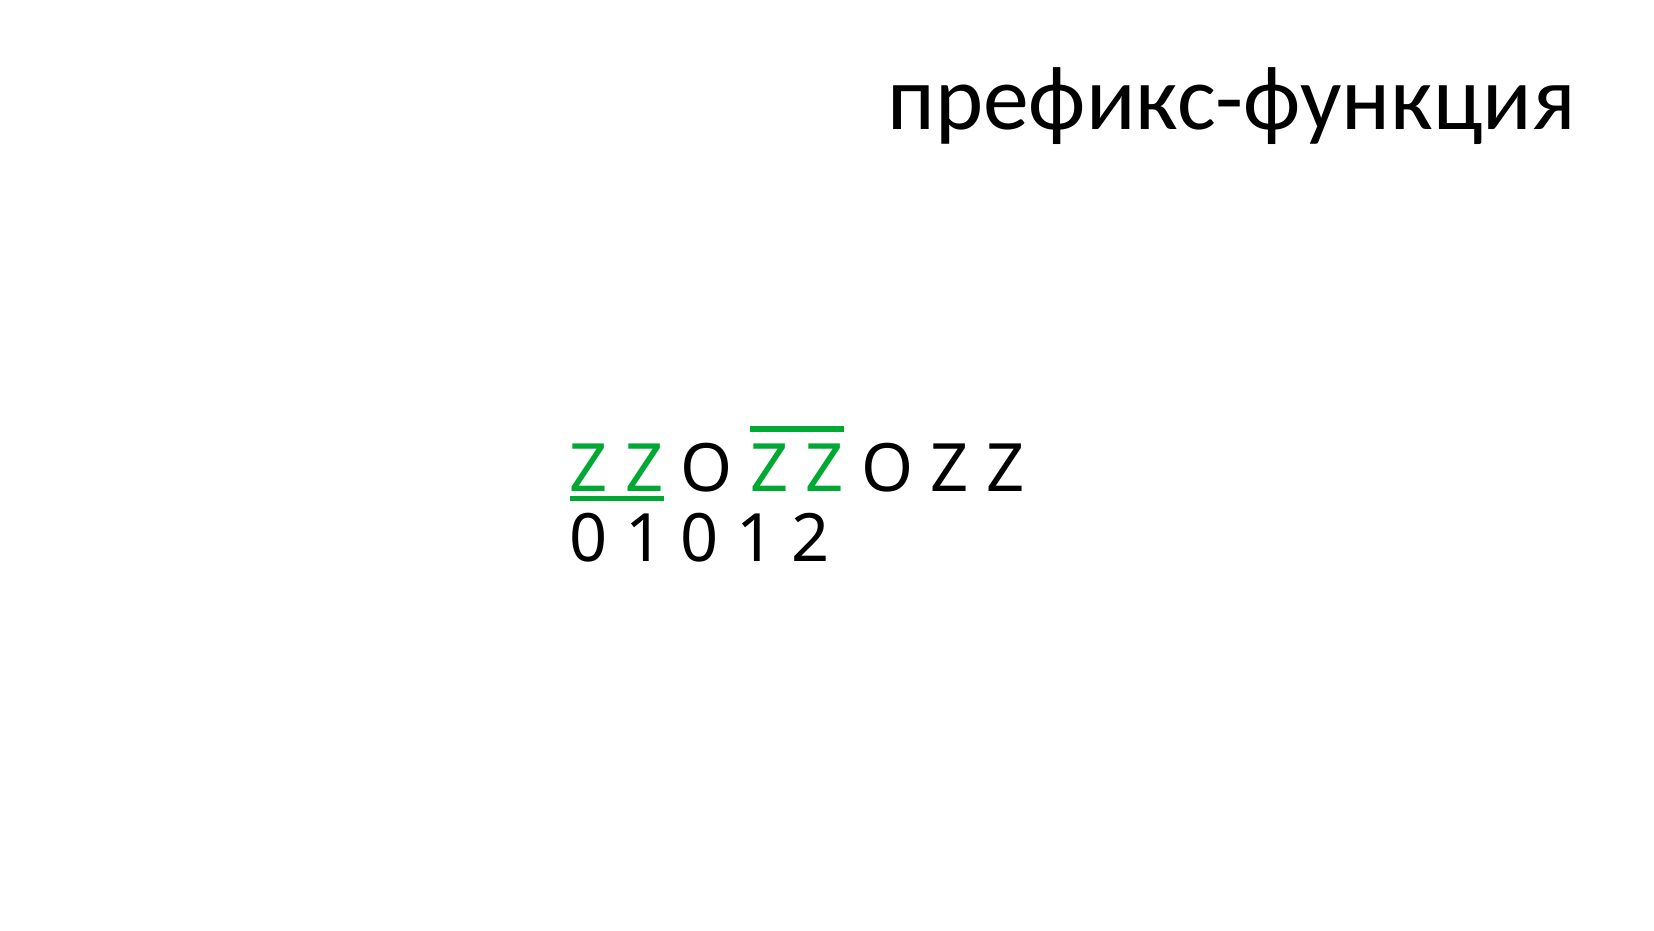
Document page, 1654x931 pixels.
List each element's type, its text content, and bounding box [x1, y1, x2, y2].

text_box Z Z O Z Z O Z Z [555, 412, 1086, 511]
title префикс-функция [88, 29, 1577, 185]
text_box 0 1 0 1 2 [555, 483, 886, 582]
